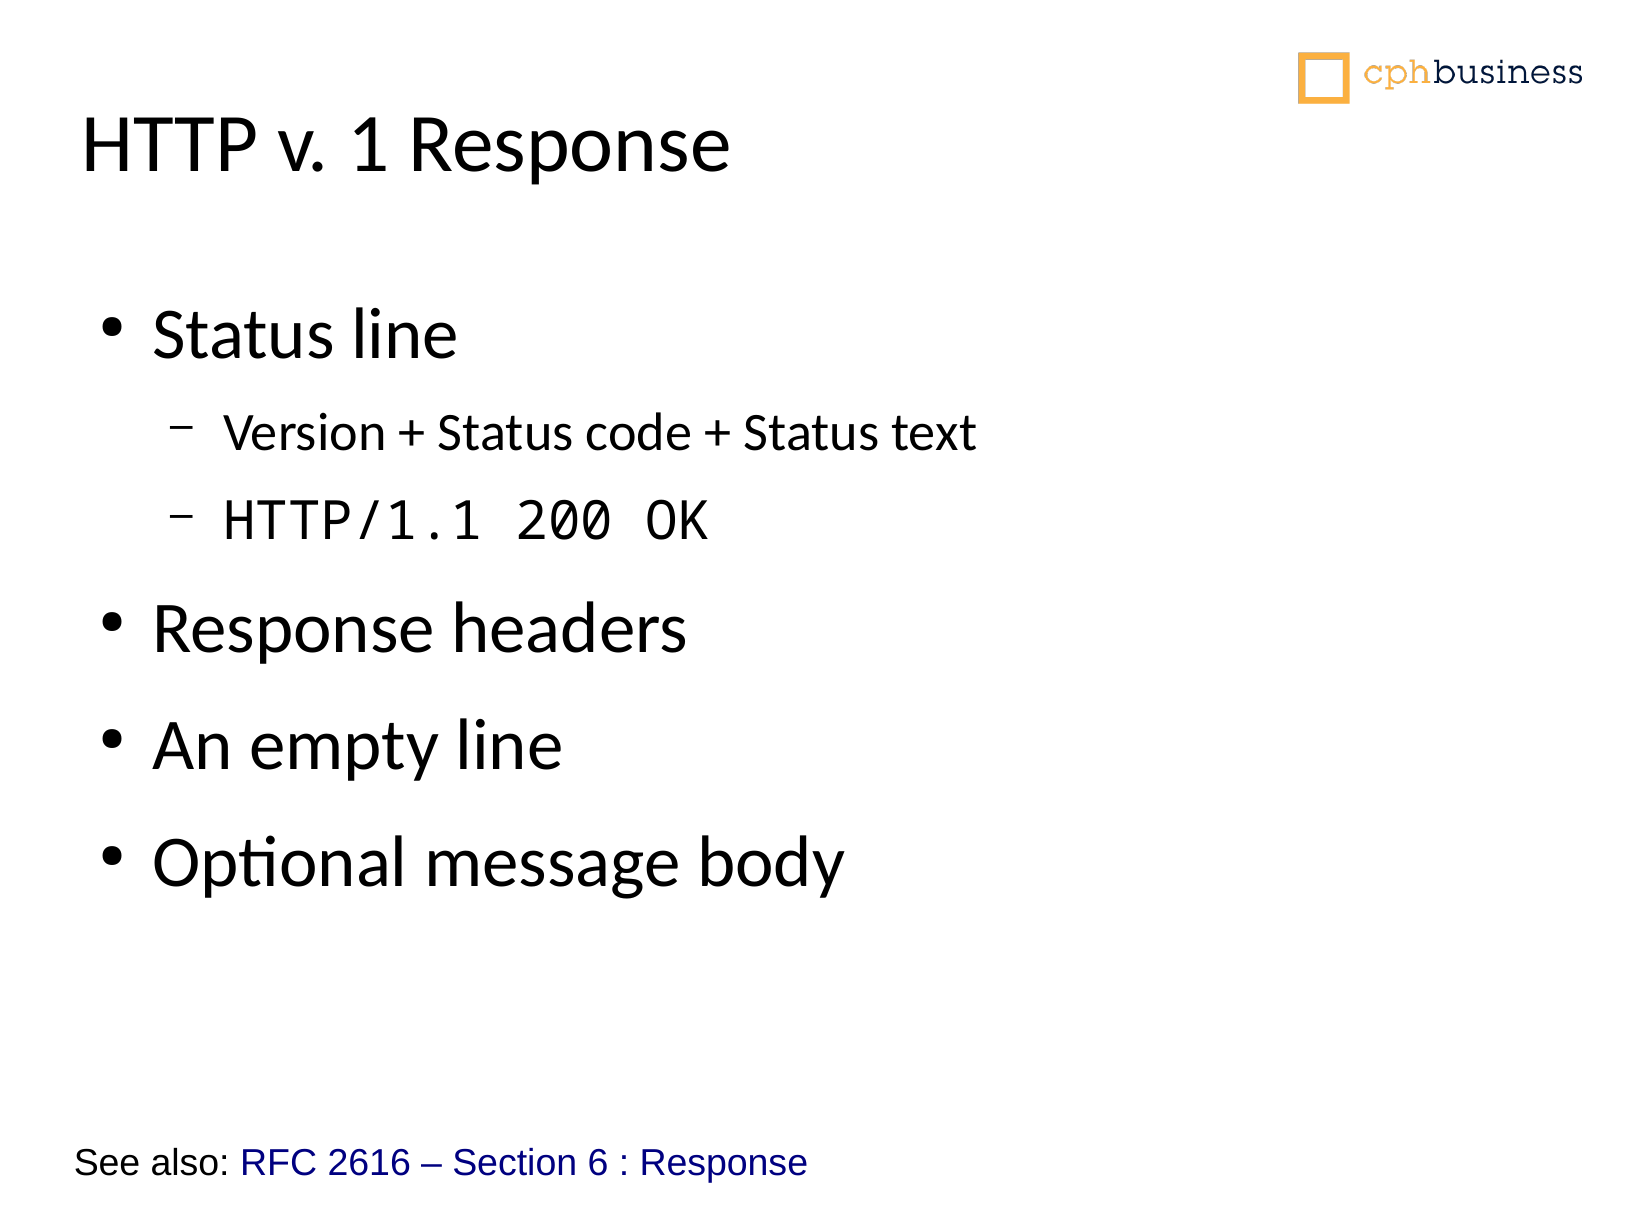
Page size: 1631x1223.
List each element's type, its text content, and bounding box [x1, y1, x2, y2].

text_box See also: RFC 2616 – Section 6 : Response [59, 1133, 1536, 1191]
picture [1247, 1, 1631, 155]
title HTTP v. 1 Response [81, 48, 1549, 253]
list Status line Version + Status code + Status text HTTP/1.1 200 OK Response headers An empty line Optional message body [81, 285, 1549, 1092]
